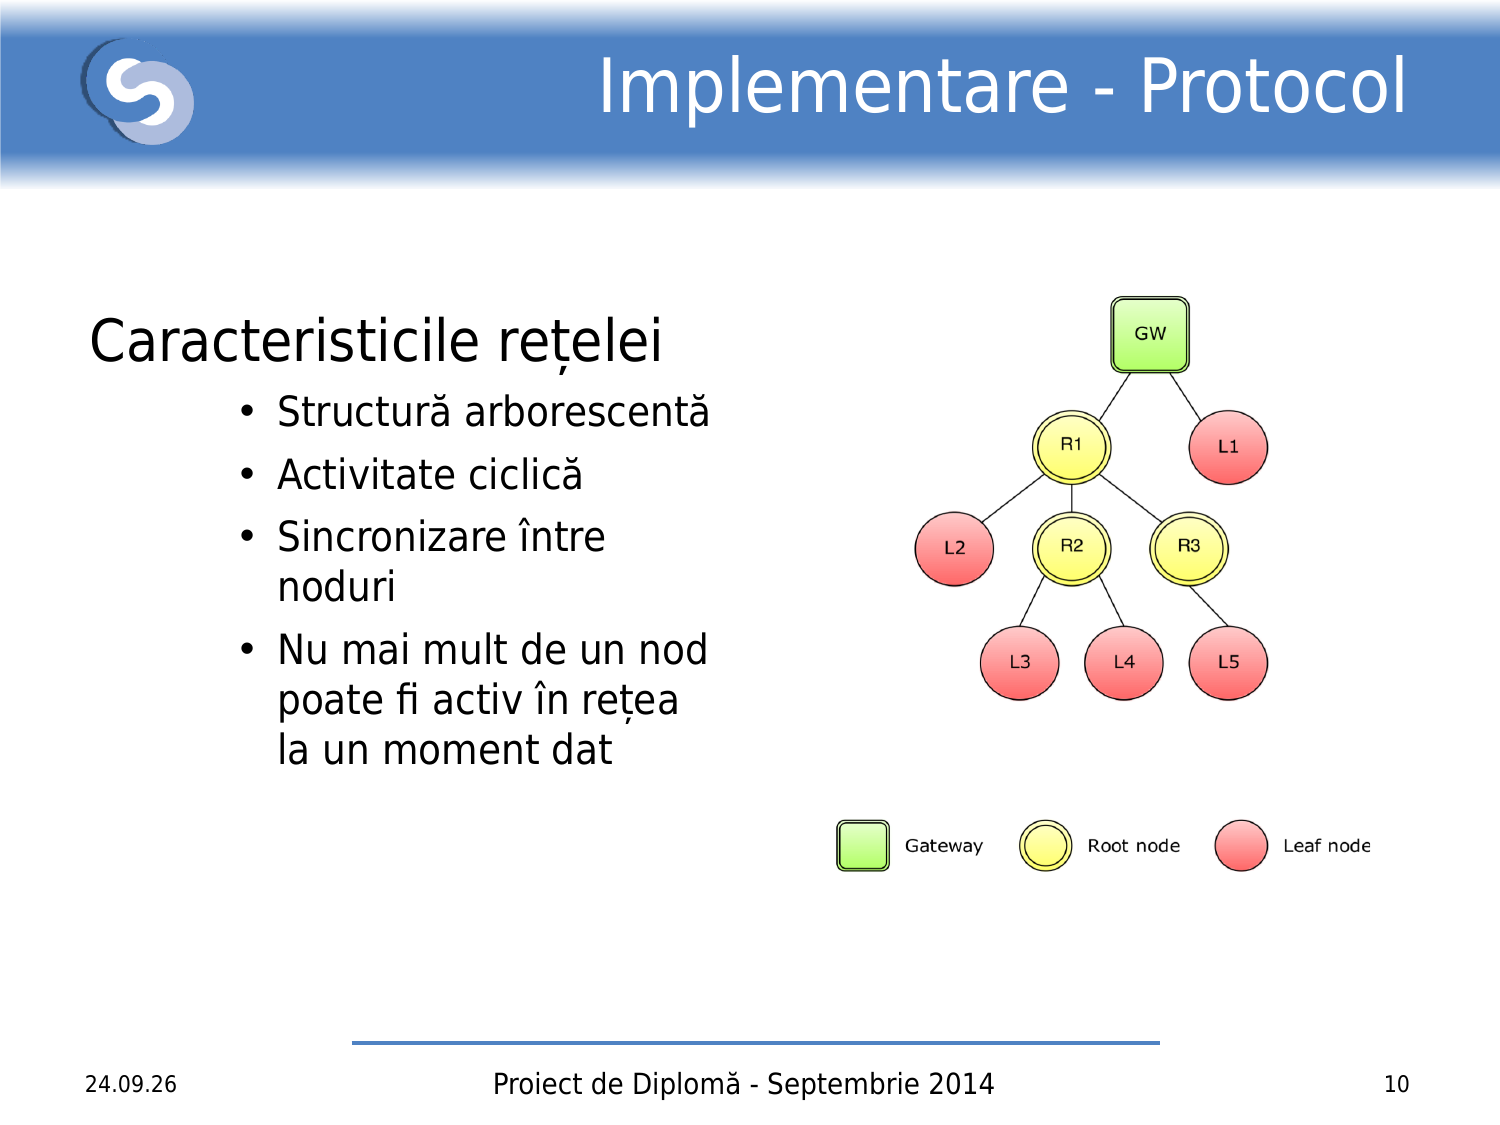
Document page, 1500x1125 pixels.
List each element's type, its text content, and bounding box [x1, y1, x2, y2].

title Implementare - Protocol [199, 11, 1425, 155]
picture [836, 295, 1371, 872]
list Caracteristicile rețelei Structură arborescentă Activitate ciclică Sincronizare între noduri Nu mai mult de un nod poate fi activ în rețea la un moment dat [75, 203, 734, 872]
picture [0, 0, 1500, 189]
